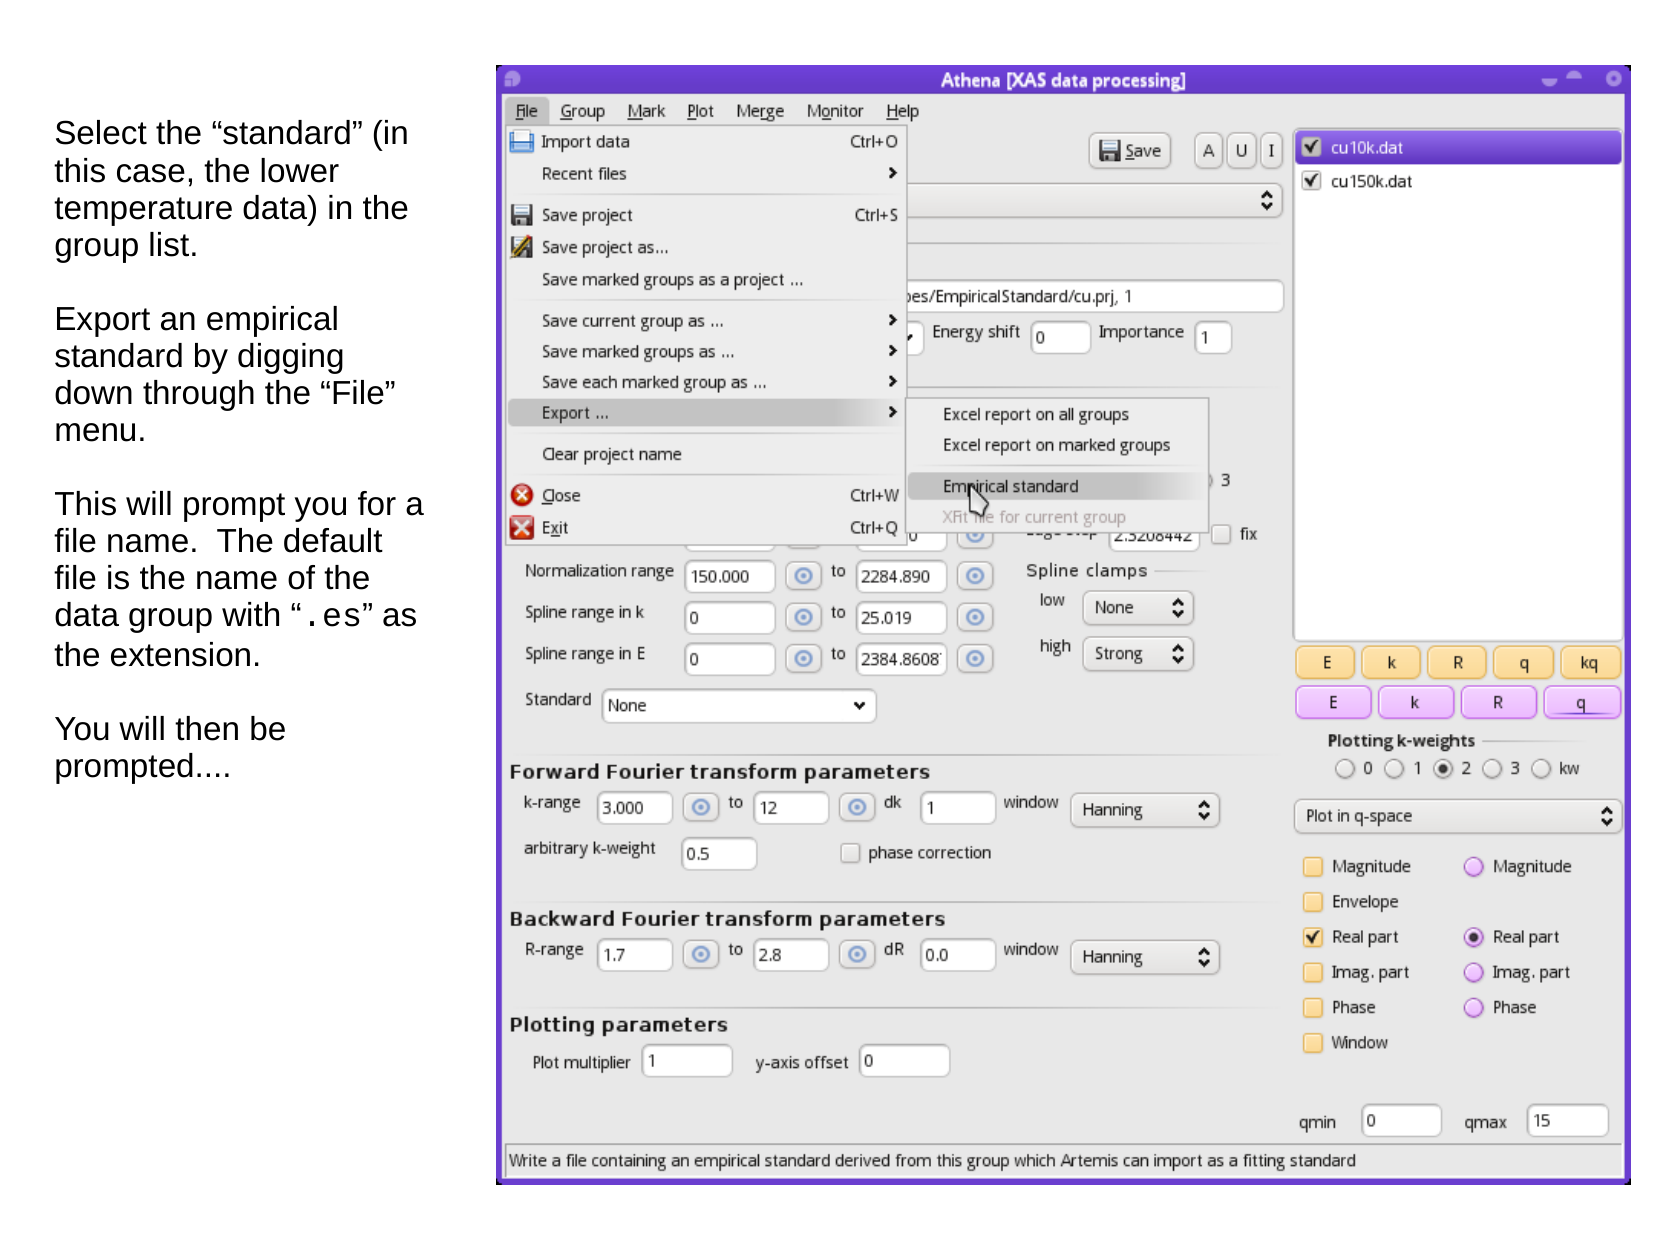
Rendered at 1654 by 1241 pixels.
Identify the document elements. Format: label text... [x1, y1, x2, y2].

picture [496, 65, 1631, 1185]
text_box Select the “standard” (in this case, the lower temperature data) in the group list. Export an empirical standard by digging down through the “File” menu. This will prompt you for a file name. The default file is the name of the data group with “.es” as the extension. You will then be prompted.... [39, 107, 446, 792]
